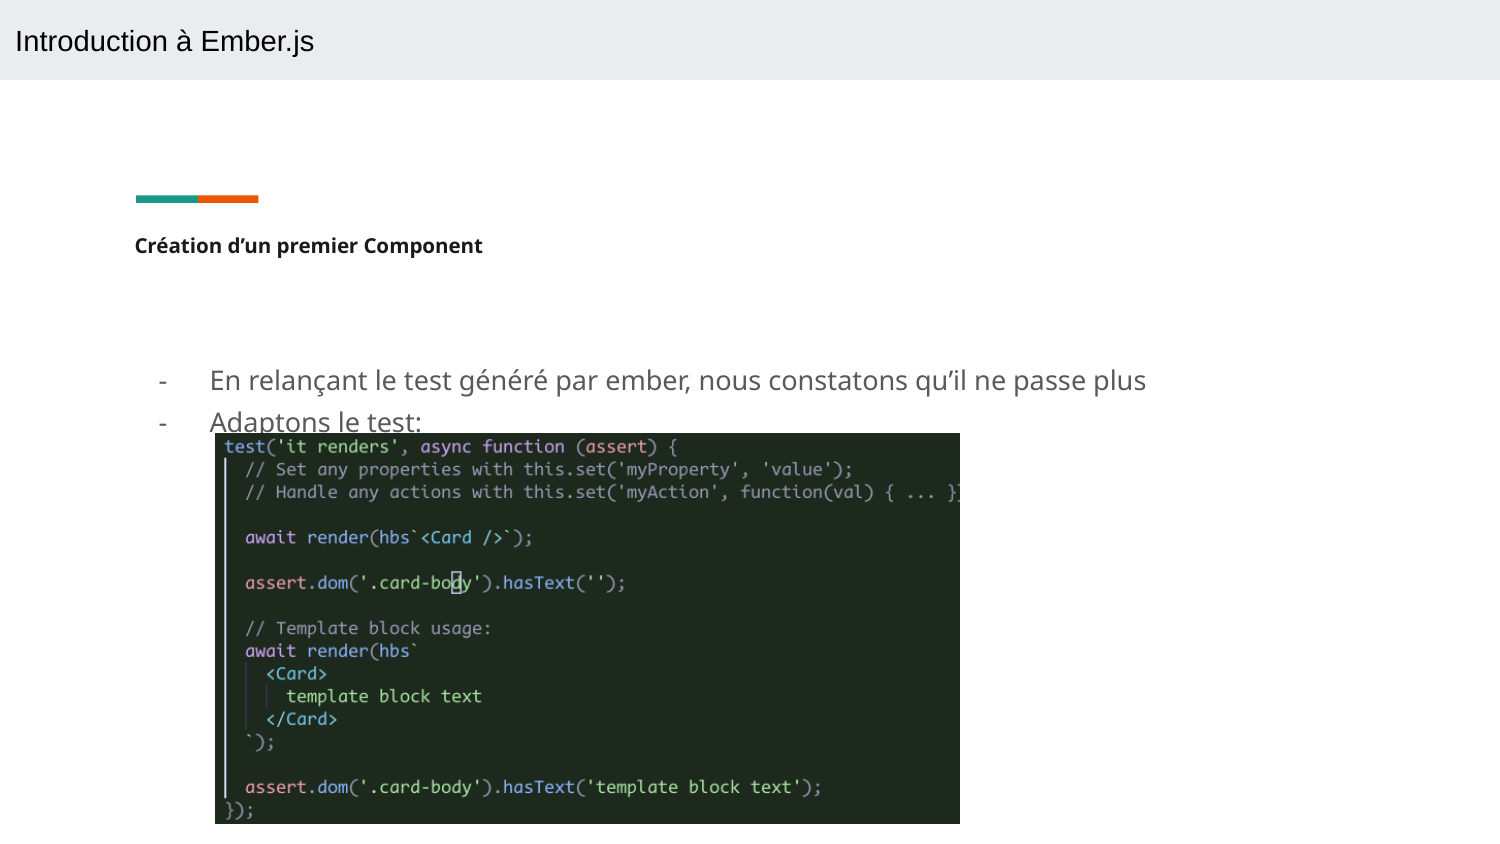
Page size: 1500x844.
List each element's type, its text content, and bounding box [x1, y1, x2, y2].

picture [215, 433, 960, 824]
title Création d’un premier Component [119, 216, 1381, 305]
list En relançant le test généré par ember, nous constatons qu’il ne passe plus Adaptons le test: [119, 341, 1381, 712]
